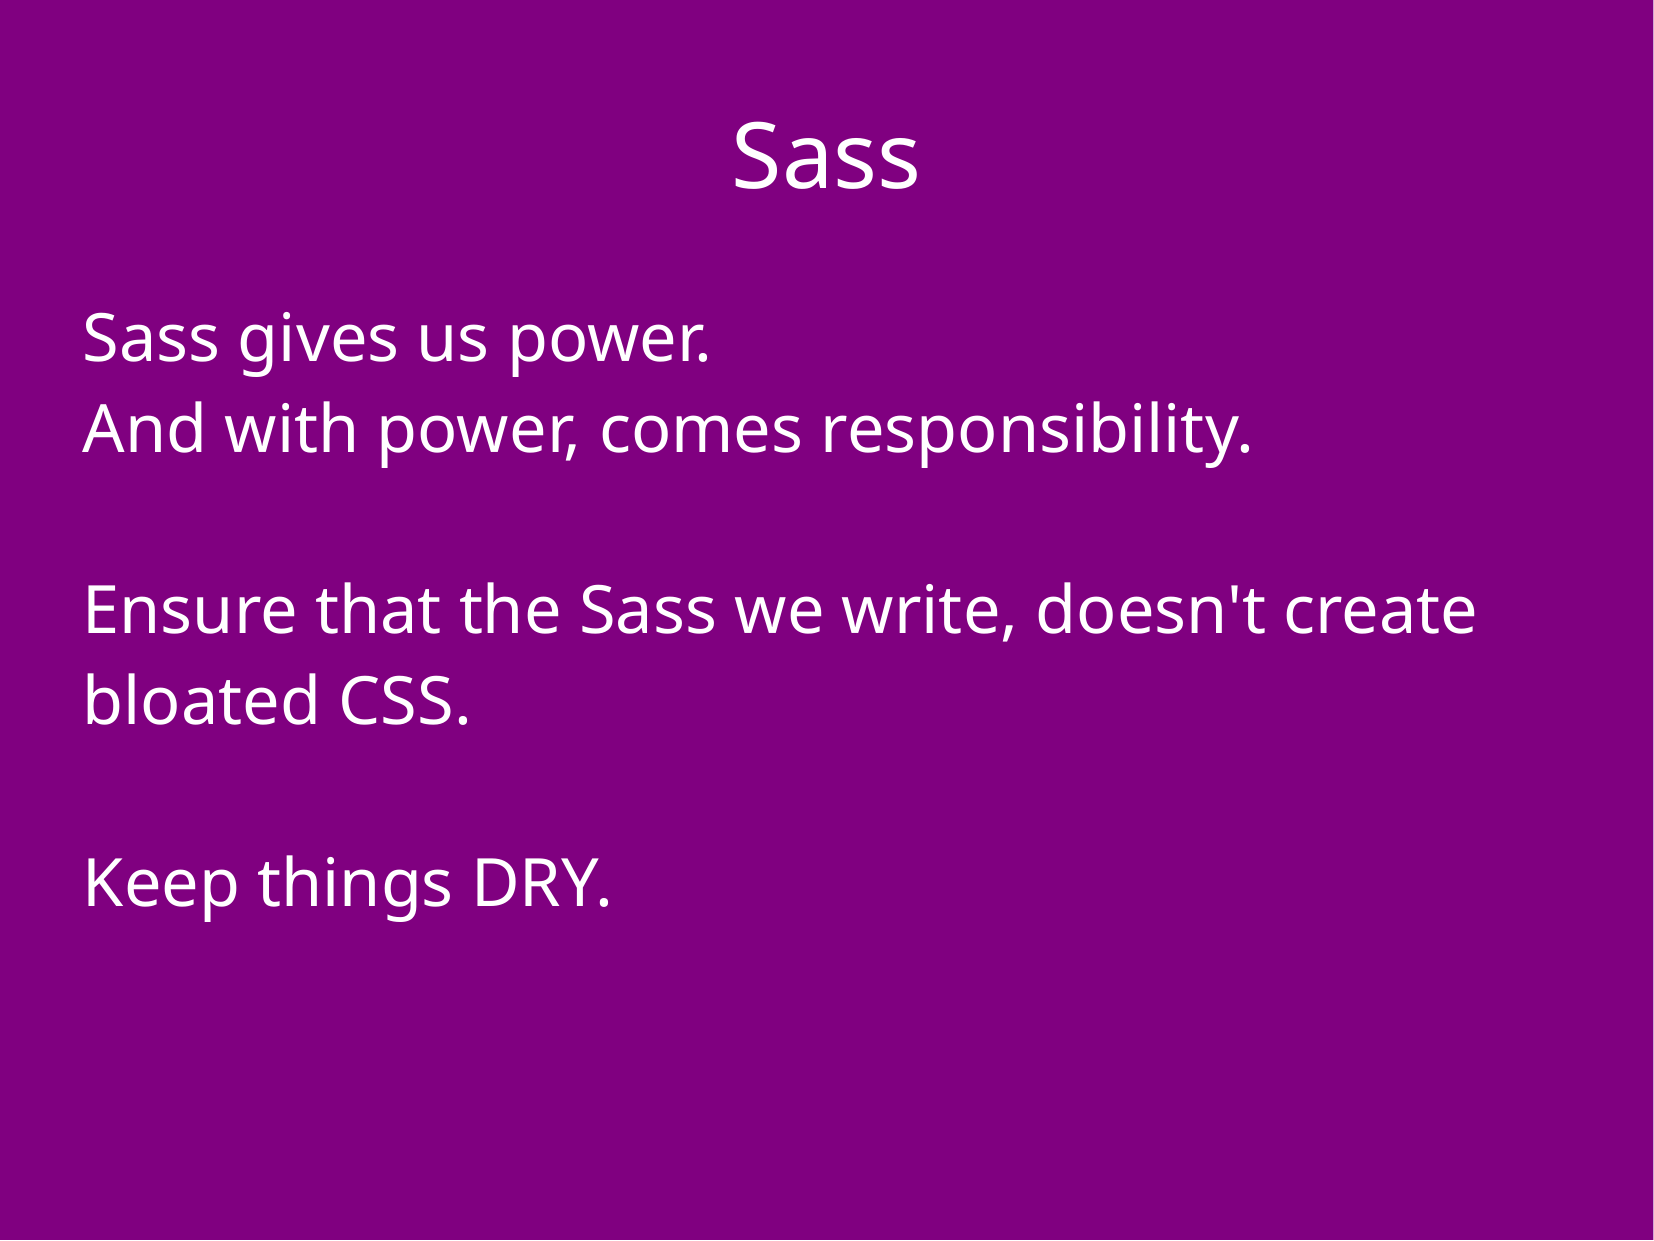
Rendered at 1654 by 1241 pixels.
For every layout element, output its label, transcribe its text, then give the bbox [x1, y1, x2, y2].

subtitle Sass gives us power. And with power, comes responsibility. Ensure that the Sass we write, doesn't create bloated CSS. Keep things DRY. [82, 290, 1571, 1109]
title Sass [82, 56, 1571, 250]
